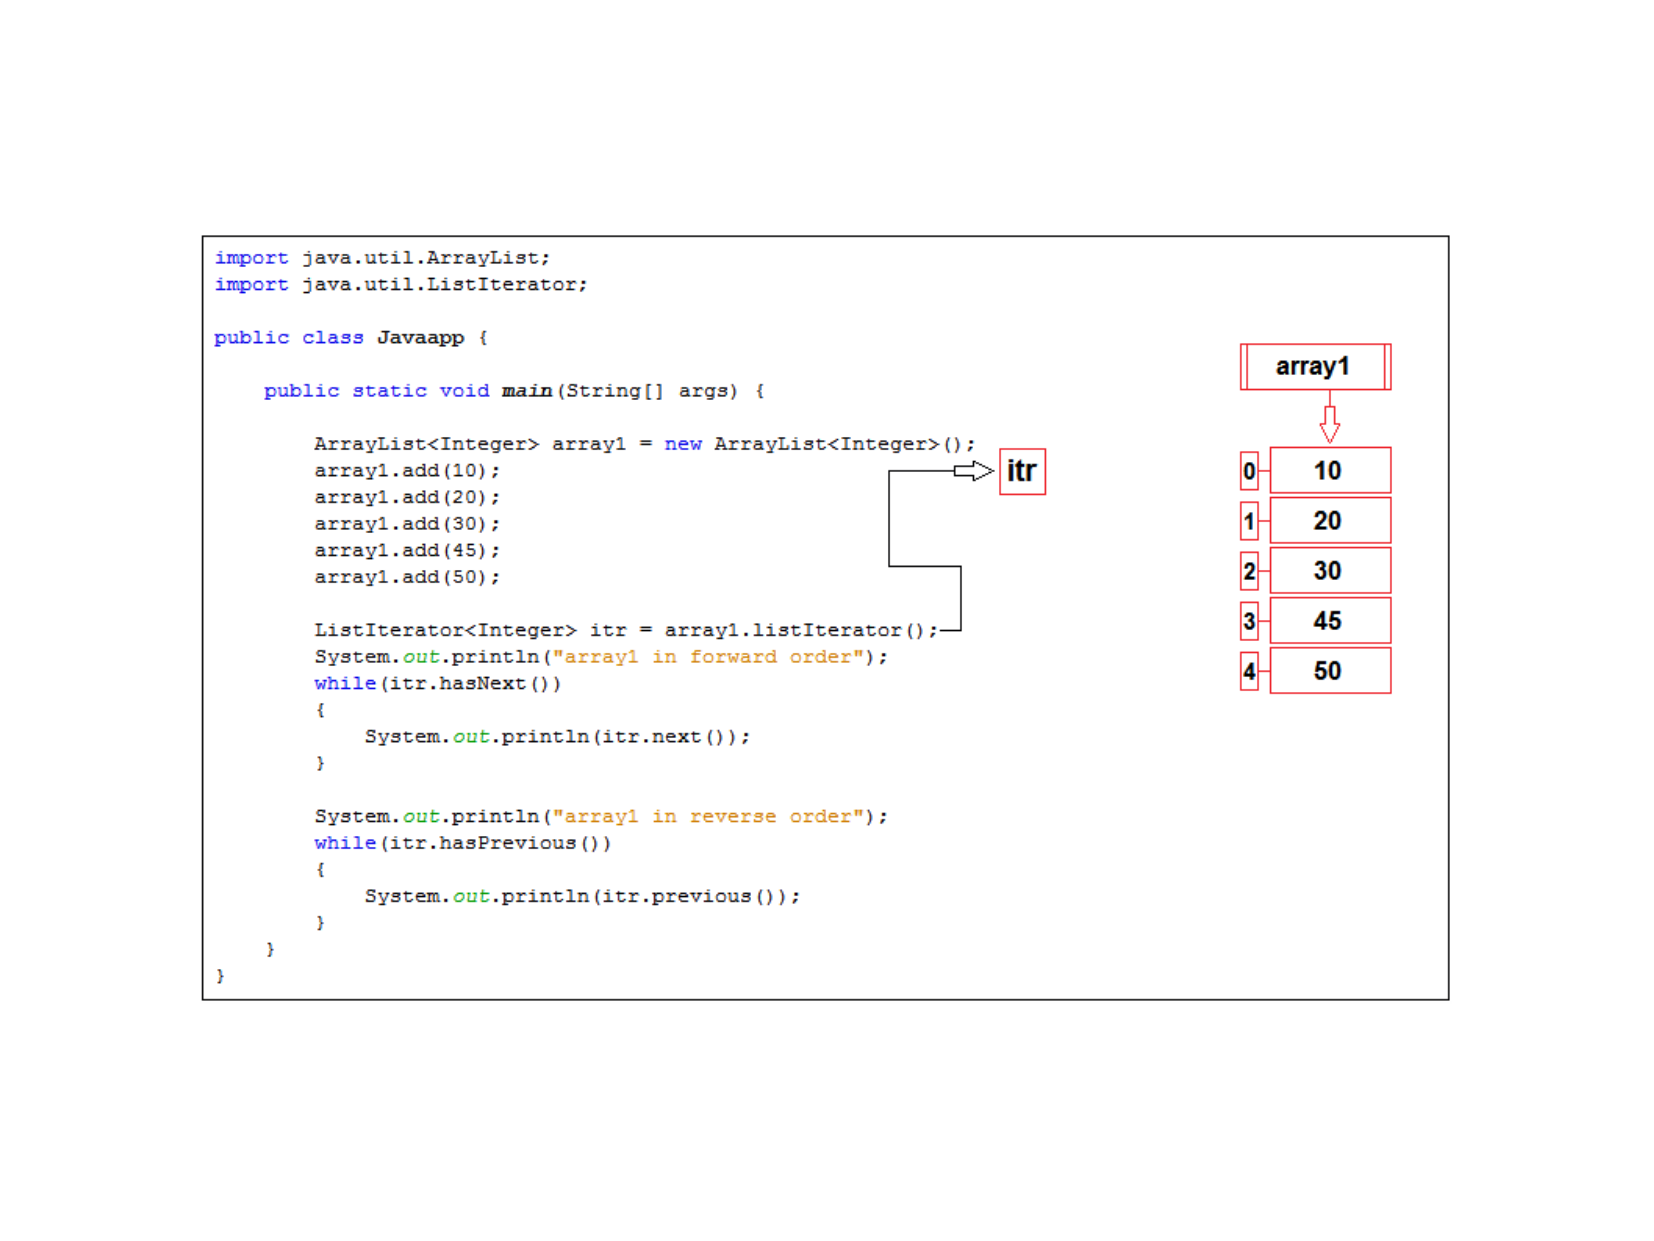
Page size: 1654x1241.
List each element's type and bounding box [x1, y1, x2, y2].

picture [199, 231, 1453, 1004]
